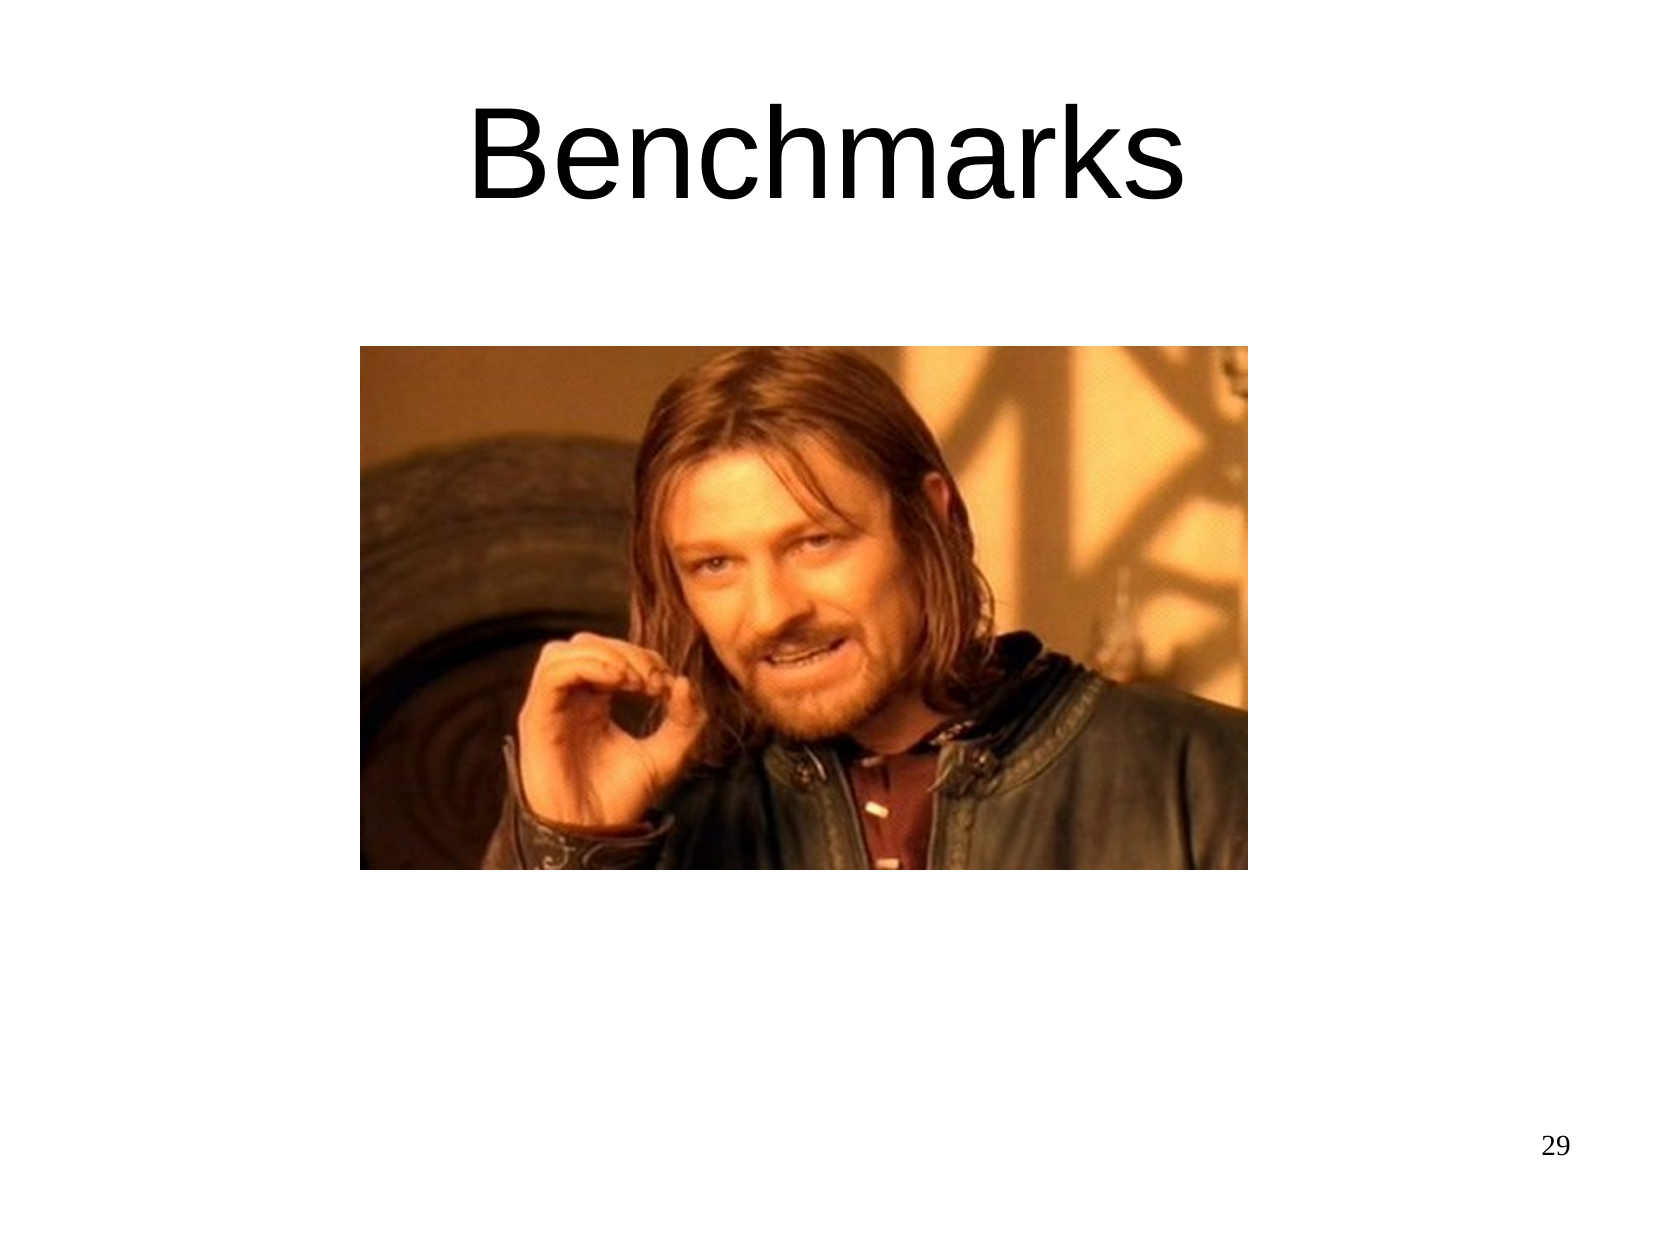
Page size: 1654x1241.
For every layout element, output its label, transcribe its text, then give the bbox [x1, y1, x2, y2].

picture [360, 346, 1248, 871]
title Benchmarks [82, 49, 1571, 257]
